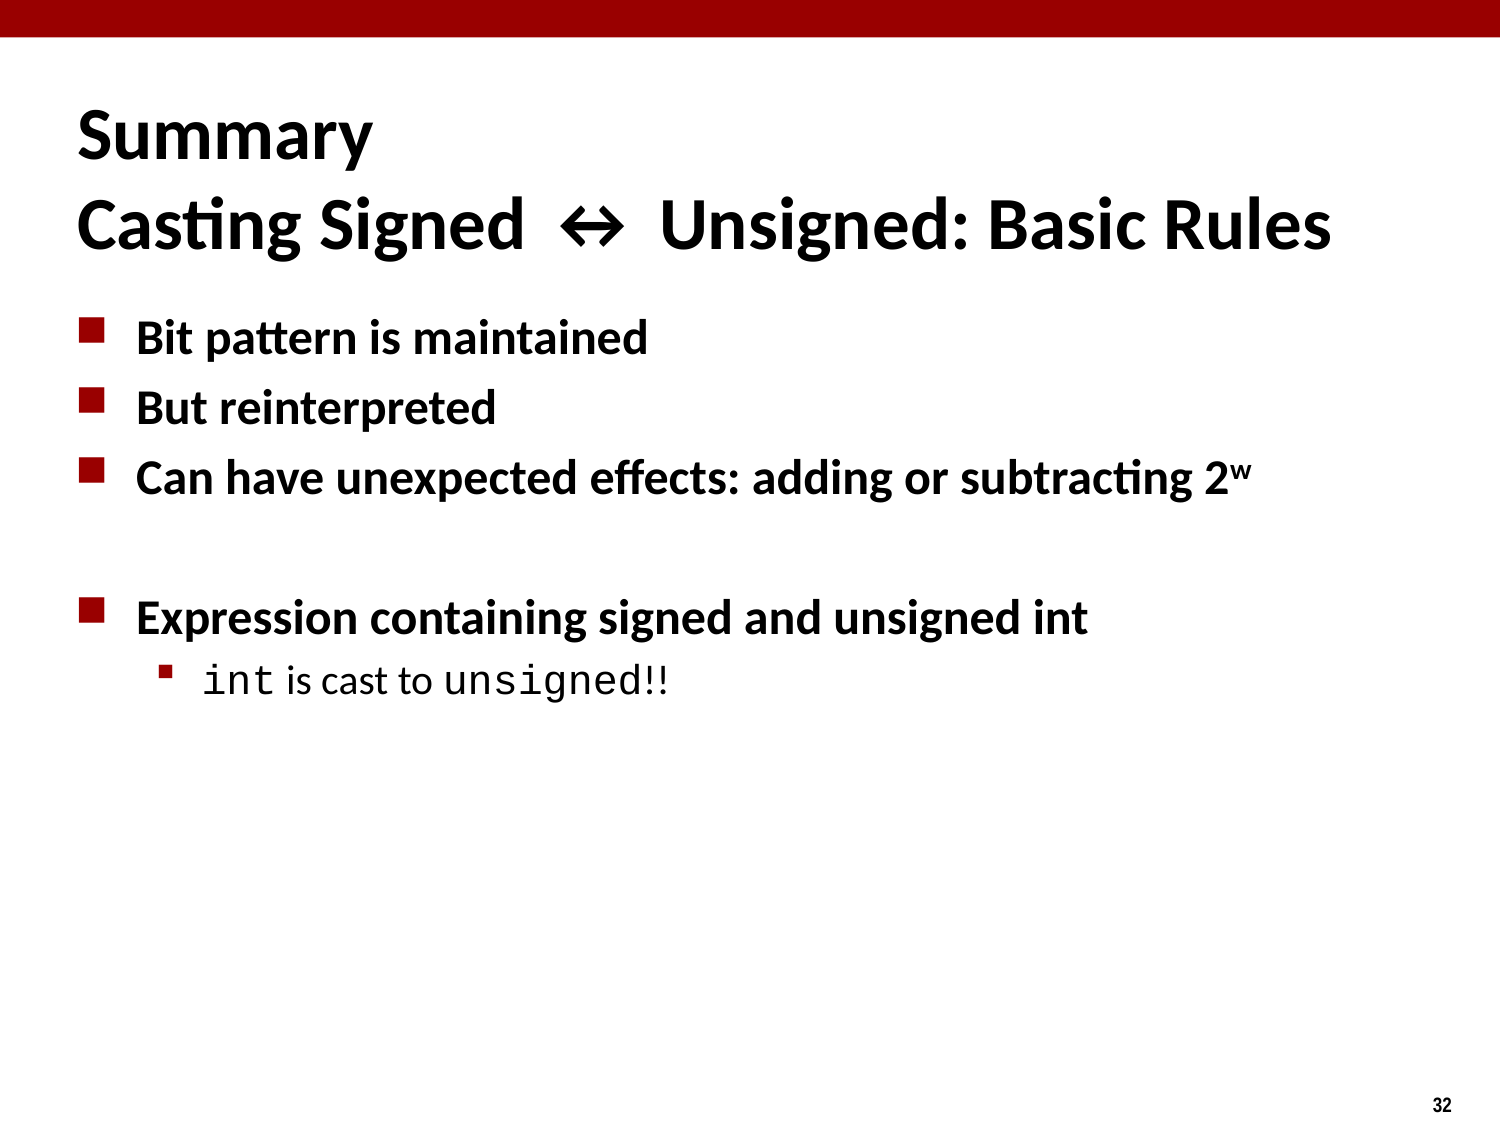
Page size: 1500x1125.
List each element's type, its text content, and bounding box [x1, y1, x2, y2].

text_box Summary Casting Signed ↔ Unsigned: Basic Rules [62, 112, 1404, 238]
text_box Bit pattern is maintained But reinterpreted Can have unexpected effects: adding or subtracting 2w Expression containing signed and unsigned int int is cast to unsigned!! [65, 296, 1361, 1113]
